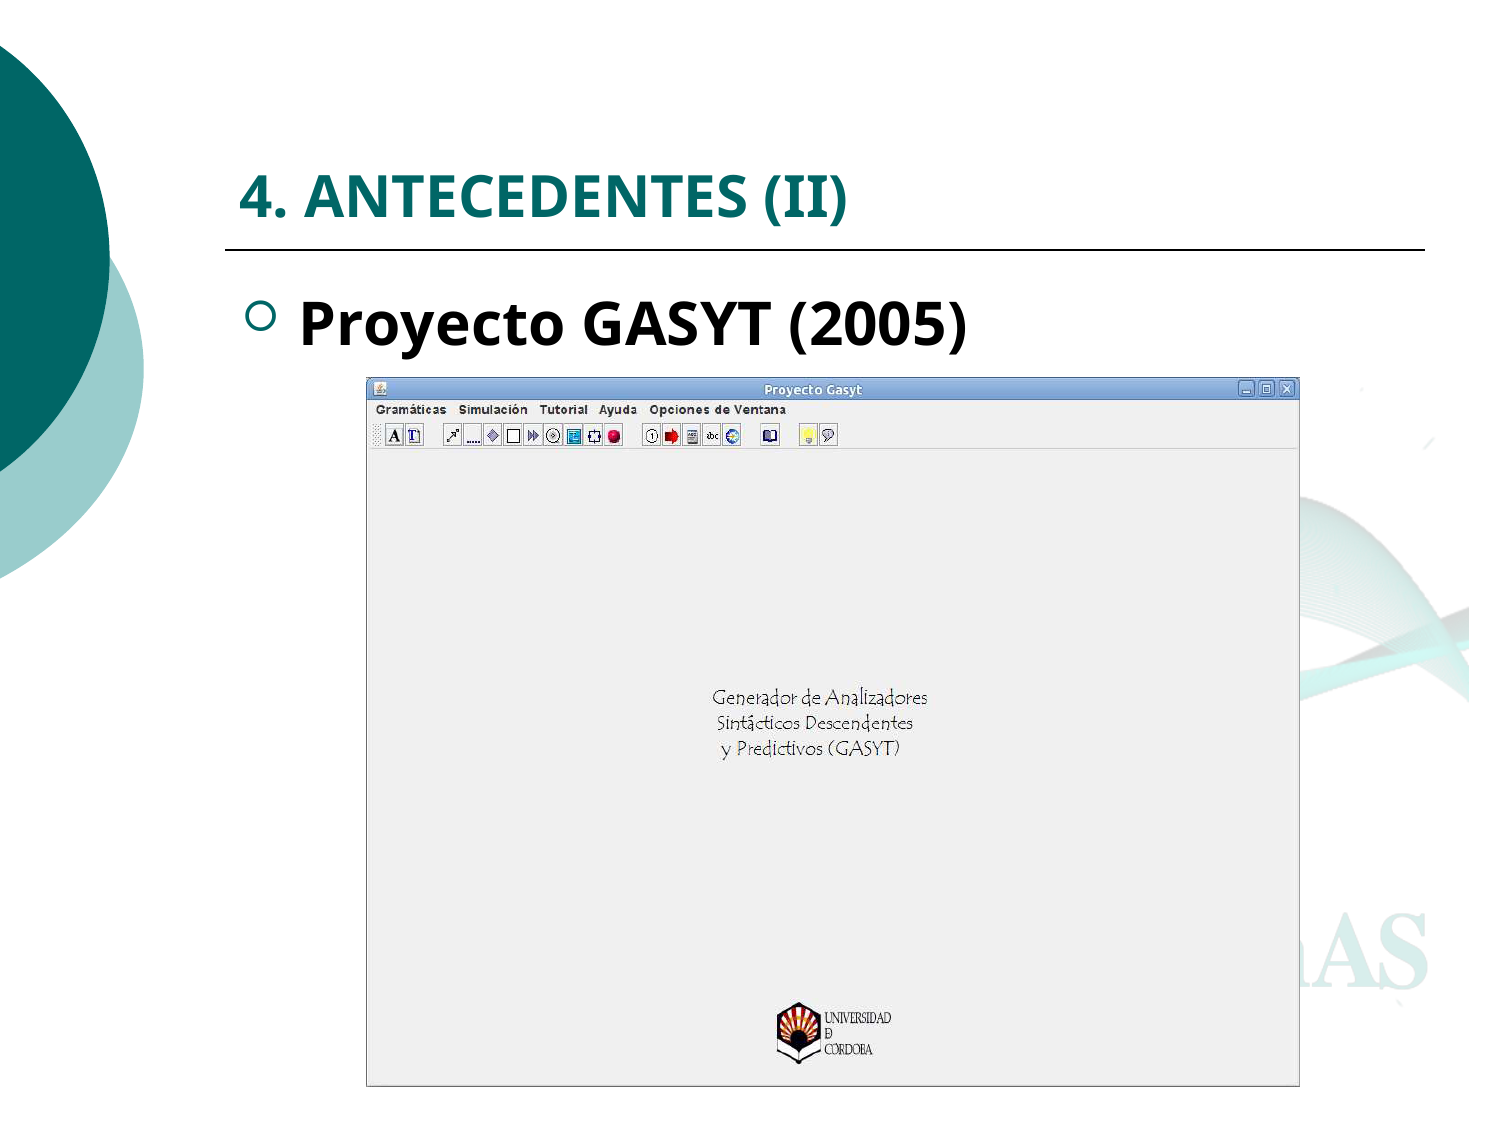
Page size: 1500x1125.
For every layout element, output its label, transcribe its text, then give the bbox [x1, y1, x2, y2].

list Proyecto GASYT (2005) [227, 277, 1427, 953]
picture [366, 377, 1300, 1087]
title 4. ANTECEDENTES (II) [224, 49, 1425, 237]
